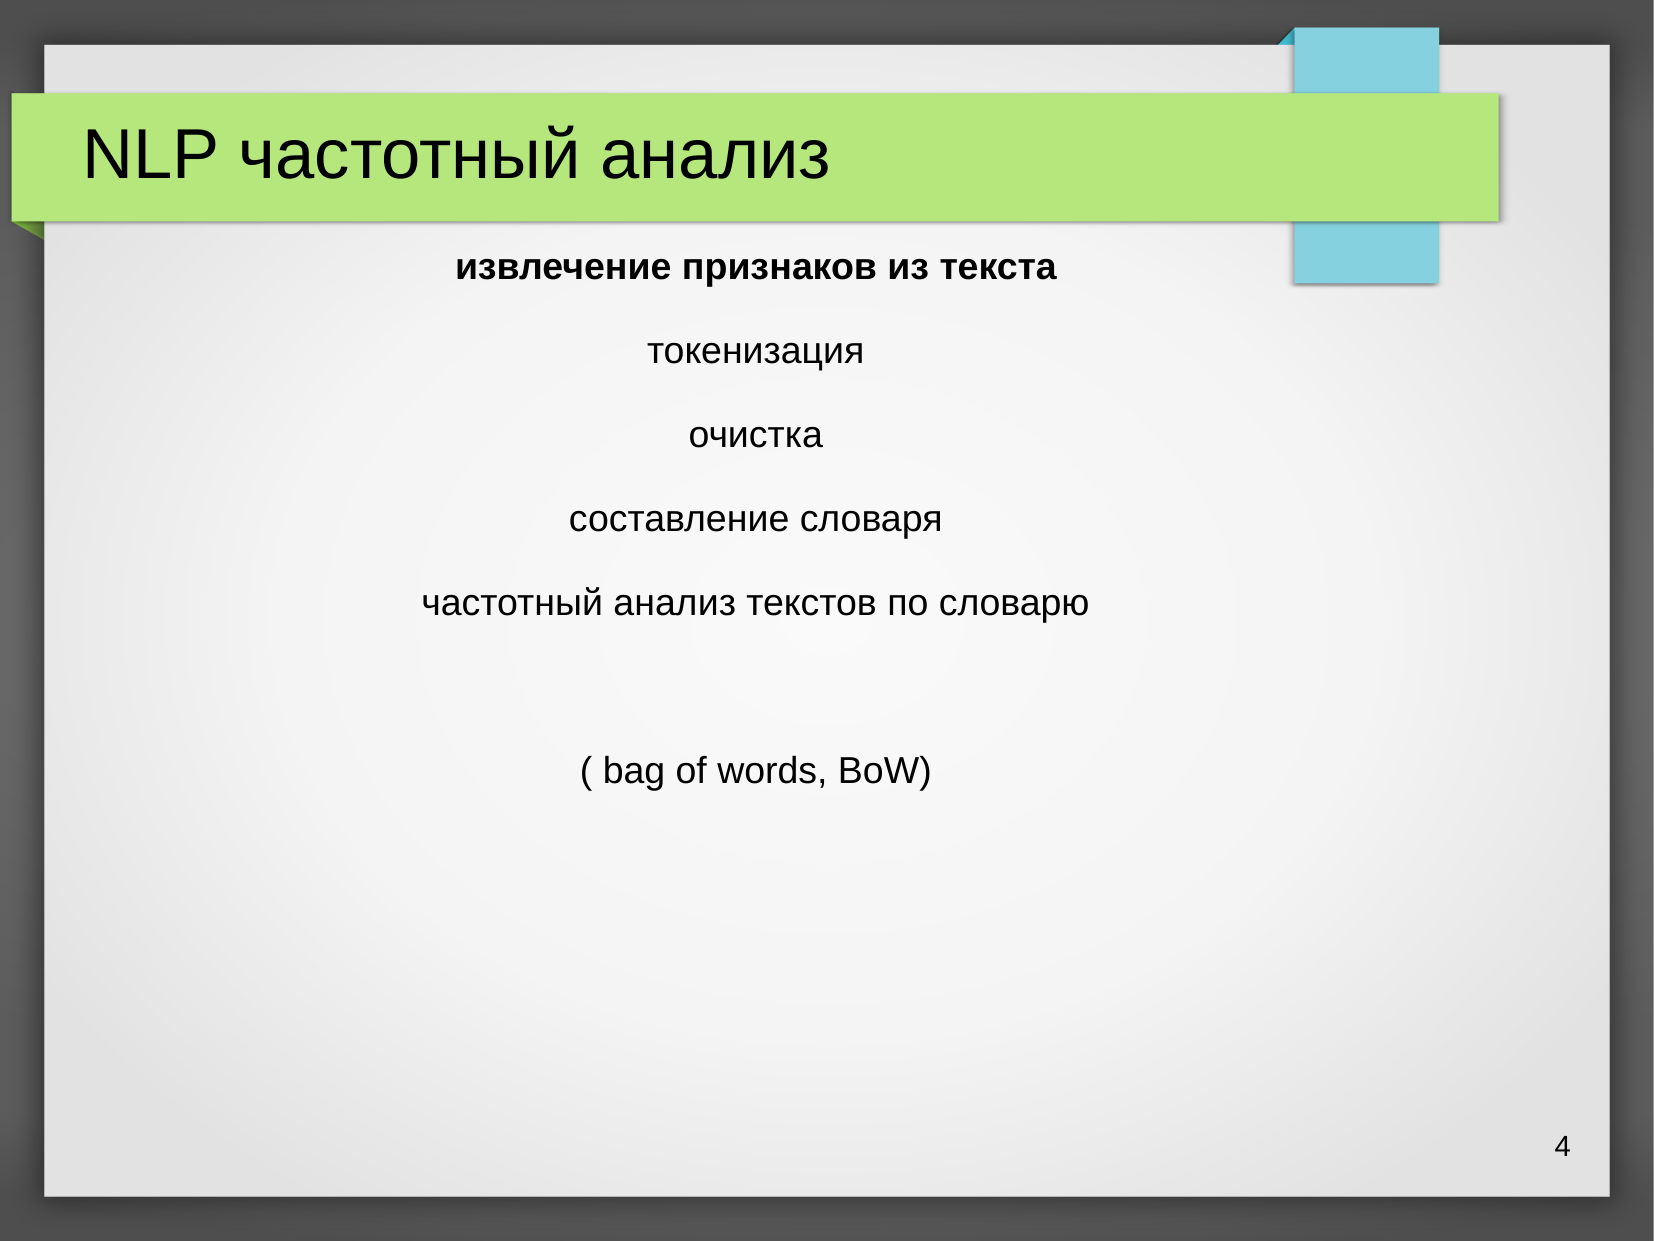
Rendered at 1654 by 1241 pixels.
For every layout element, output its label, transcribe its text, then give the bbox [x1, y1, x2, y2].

picture [0, 0, 1654, 1241]
text_box извлечение признаков из текста токенизация очистка составление словаря частотный анализ текстов по словарю ( bag of words, BoW) [188, 245, 1323, 771]
title NLP частотный анализ [82, 118, 1406, 189]
